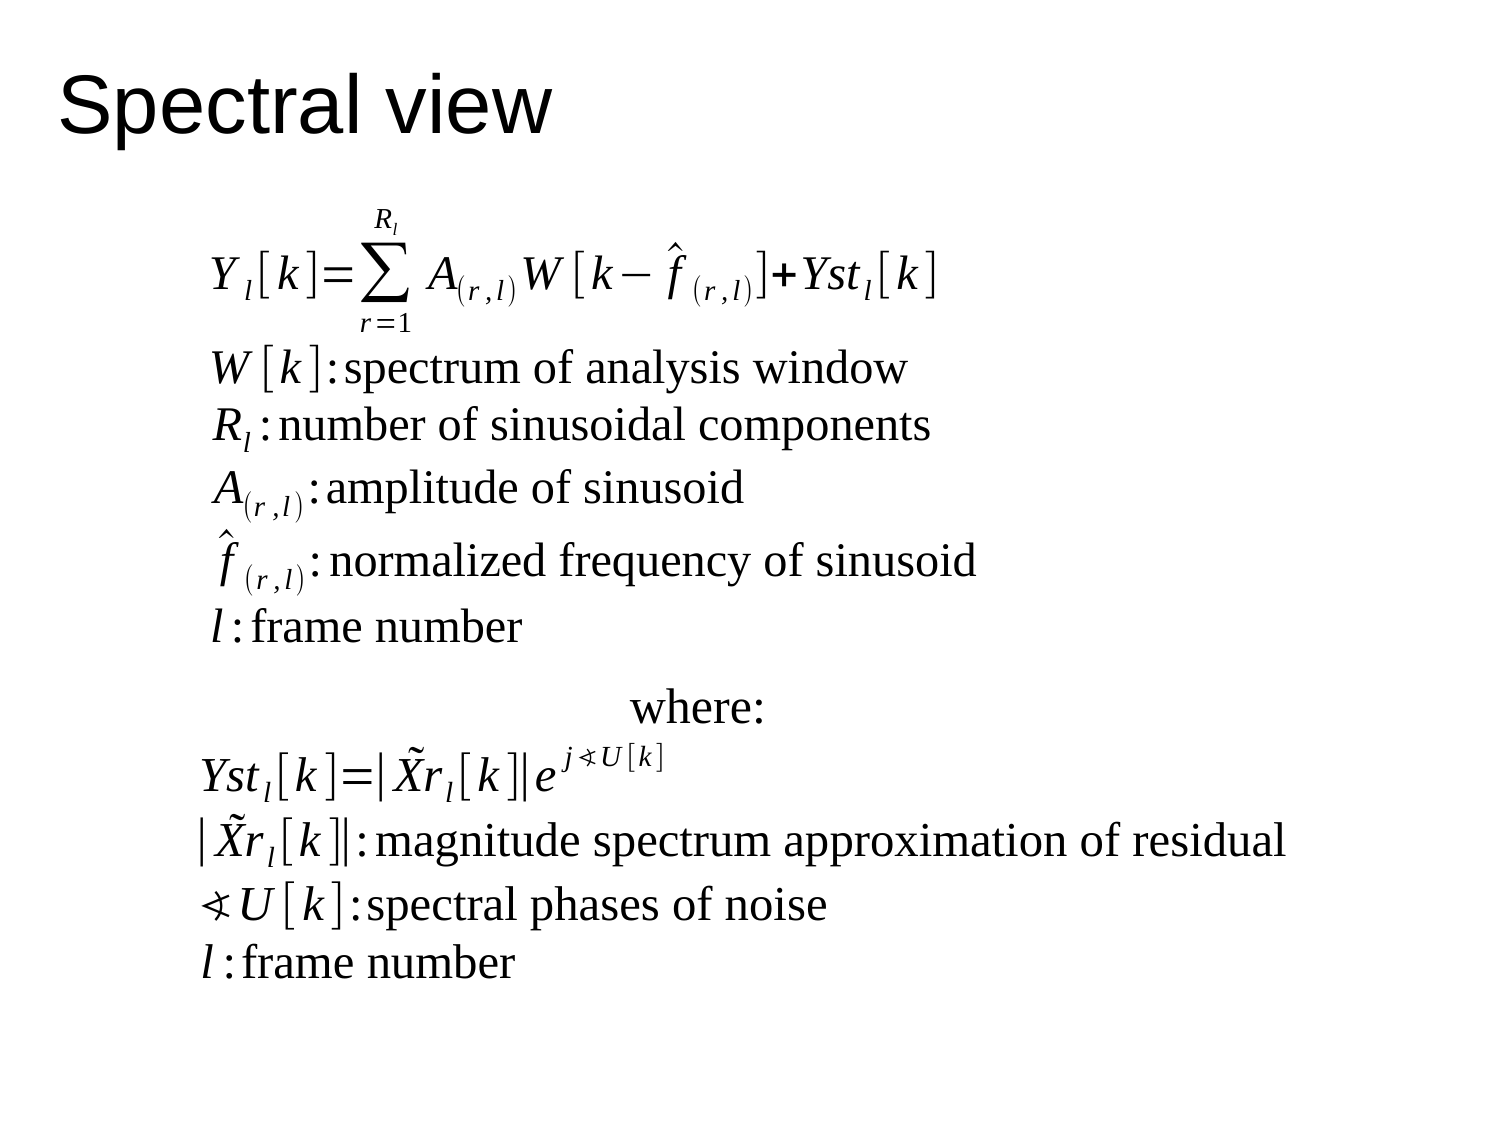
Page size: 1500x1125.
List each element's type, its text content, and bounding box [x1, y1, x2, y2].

title Spectral view [57, 19, 1282, 190]
text_box where: [615, 668, 782, 744]
chart [204, 202, 986, 710]
chart [188, 740, 1295, 1046]
